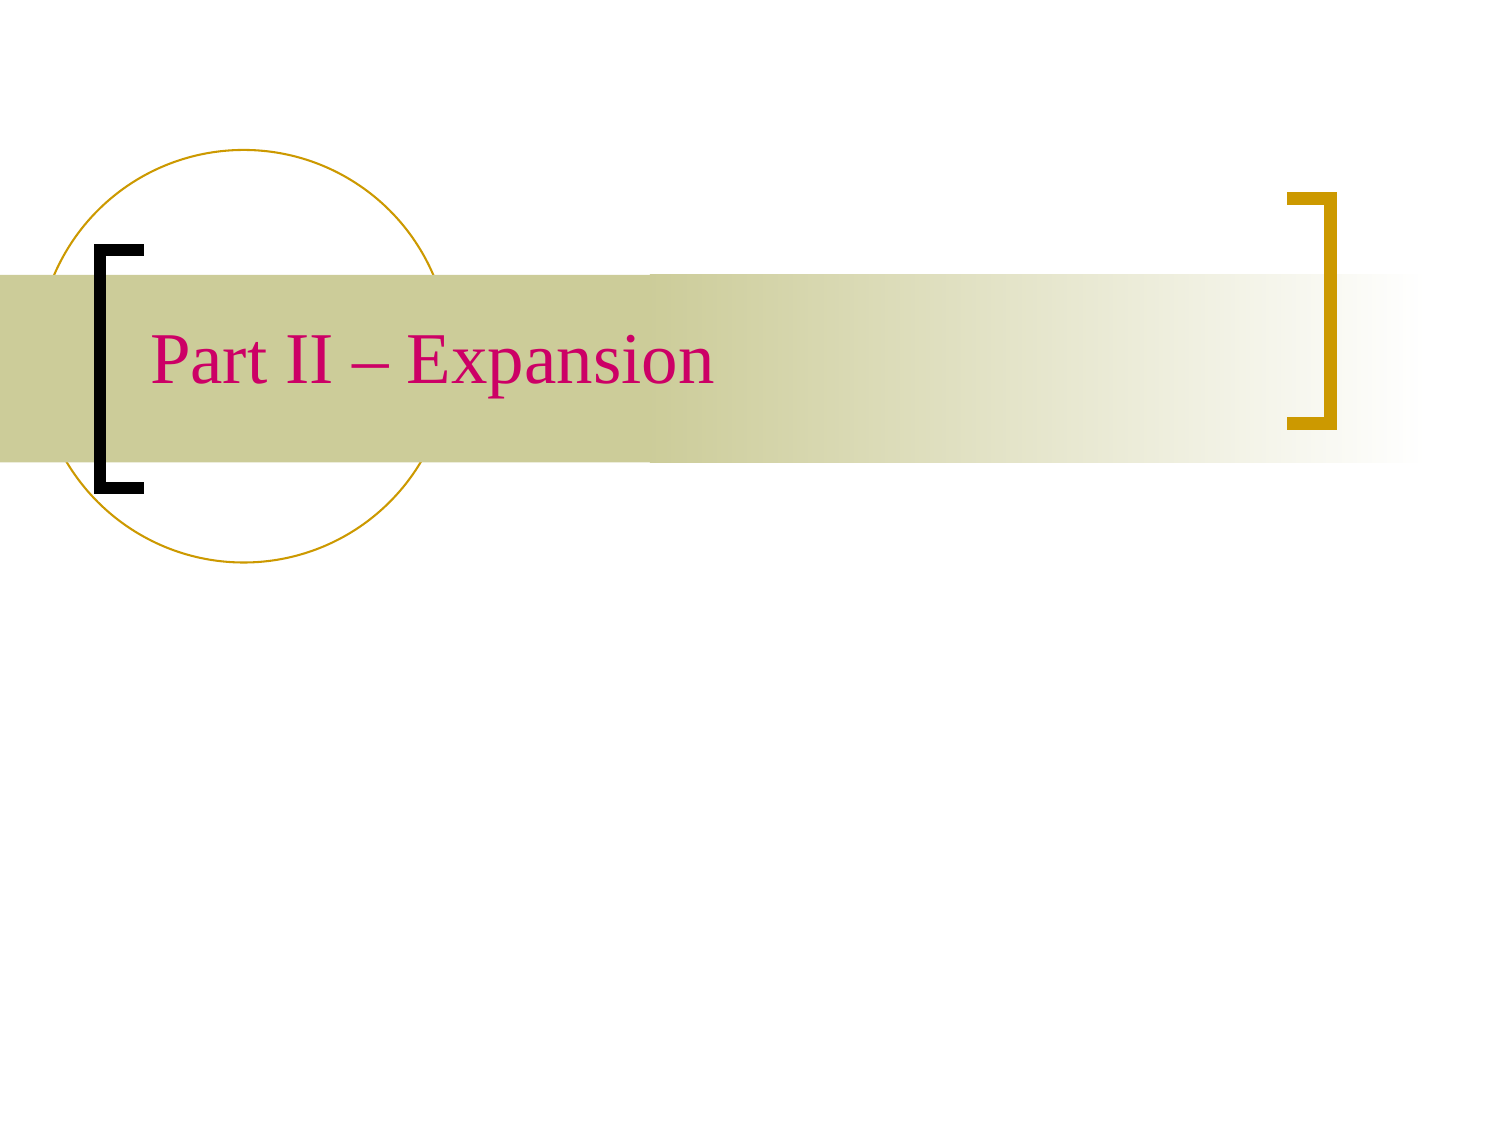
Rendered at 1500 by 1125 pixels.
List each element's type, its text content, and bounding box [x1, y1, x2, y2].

title Part II – Expansion [135, 272, 1298, 536]
